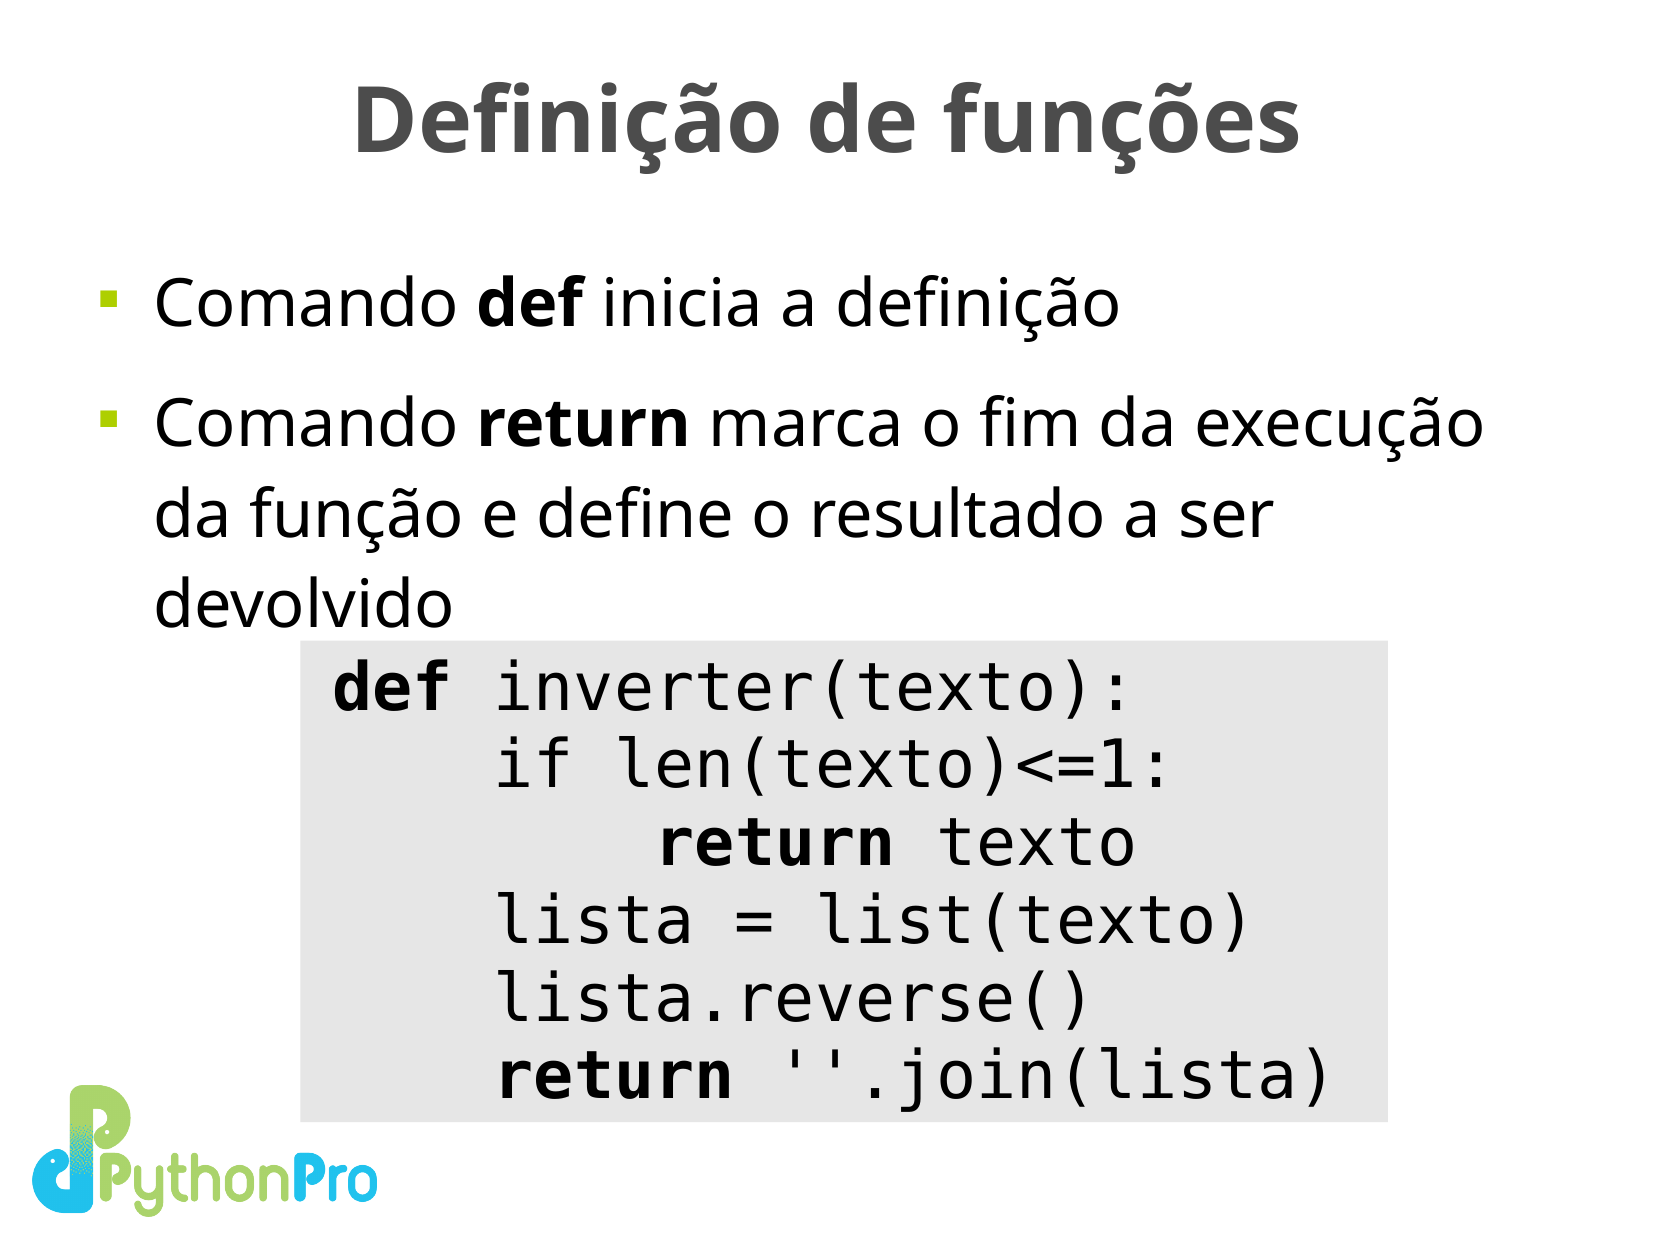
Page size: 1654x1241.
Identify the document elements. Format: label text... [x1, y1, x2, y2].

picture [32, 1085, 377, 1217]
list Comando def inicia a definição Comando return marca o fim da execução da função e define o resultado a ser devolvido [82, 254, 1571, 1074]
title Definição de funções [82, 13, 1571, 222]
text_box def inverter(texto): if len(texto)<=1: return texto lista = list(texto) lista.reverse() return ''.join(lista) [300, 640, 1388, 1123]
